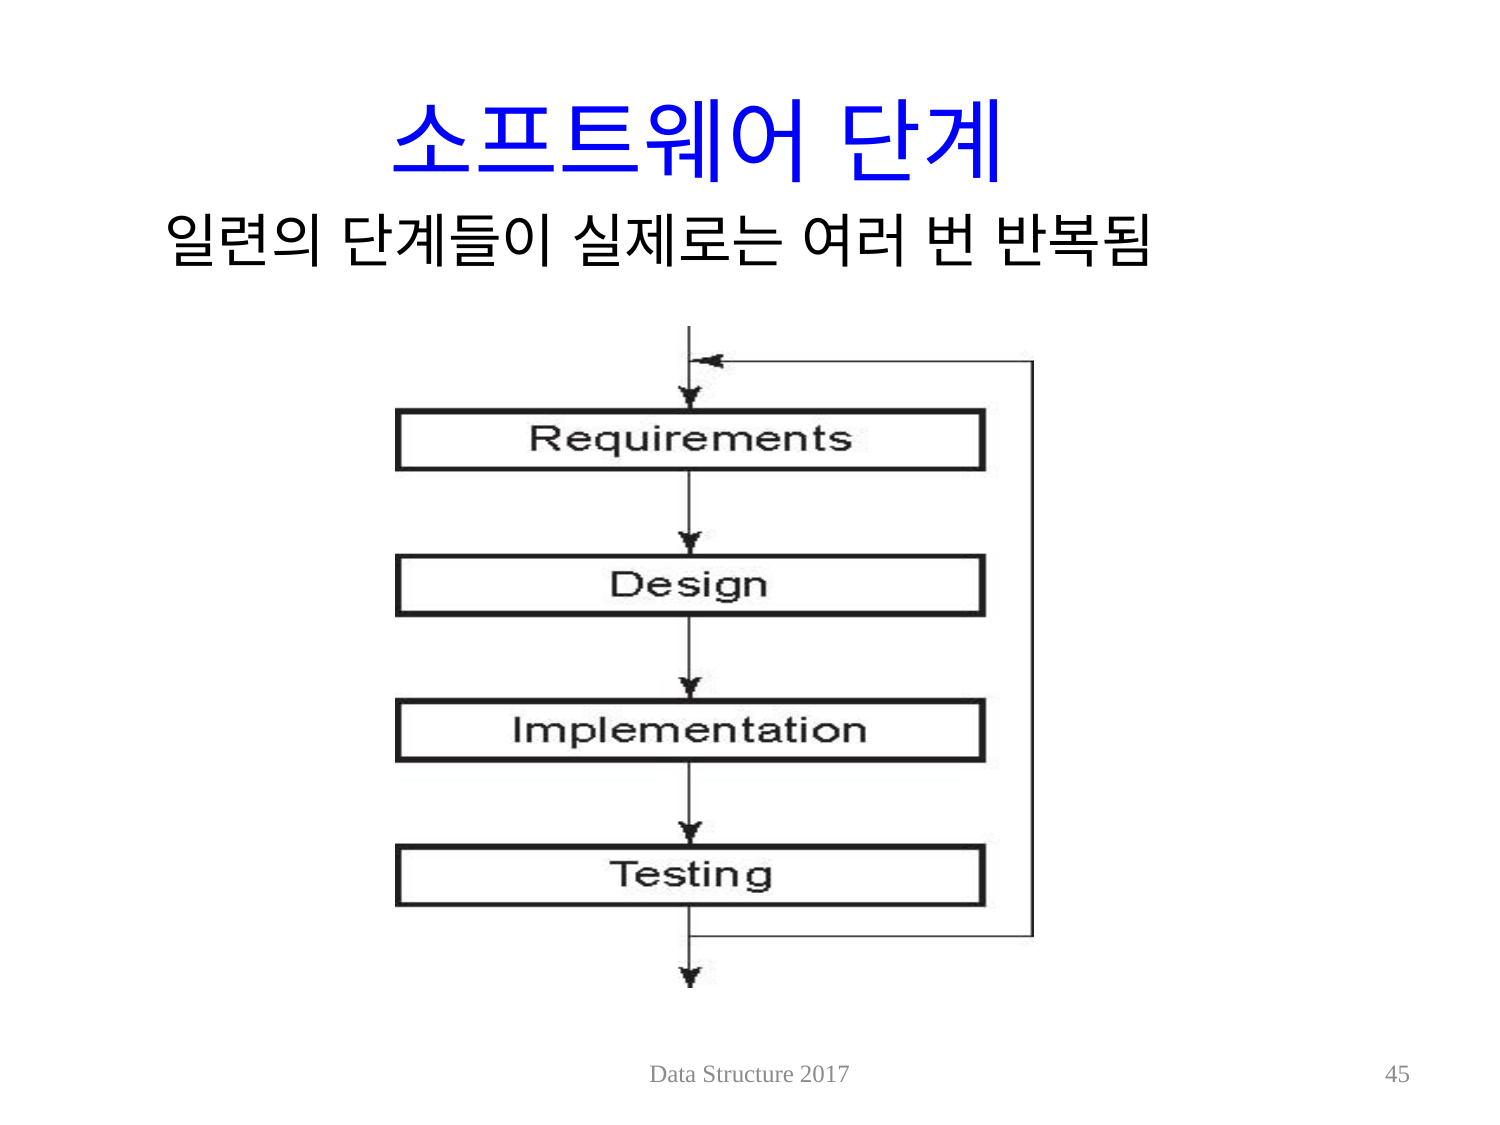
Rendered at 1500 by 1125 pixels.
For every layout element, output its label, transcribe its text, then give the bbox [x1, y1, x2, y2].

text_box 일련의 단계들이 실제로는 여러 번 반복됨 [149, 196, 1170, 282]
slide_number <숫자> [1074, 1042, 1425, 1103]
footer Data Structure 2017 [512, 1042, 988, 1103]
picture [395, 326, 1034, 988]
title 소프트웨어 단계 [75, 45, 1425, 233]
